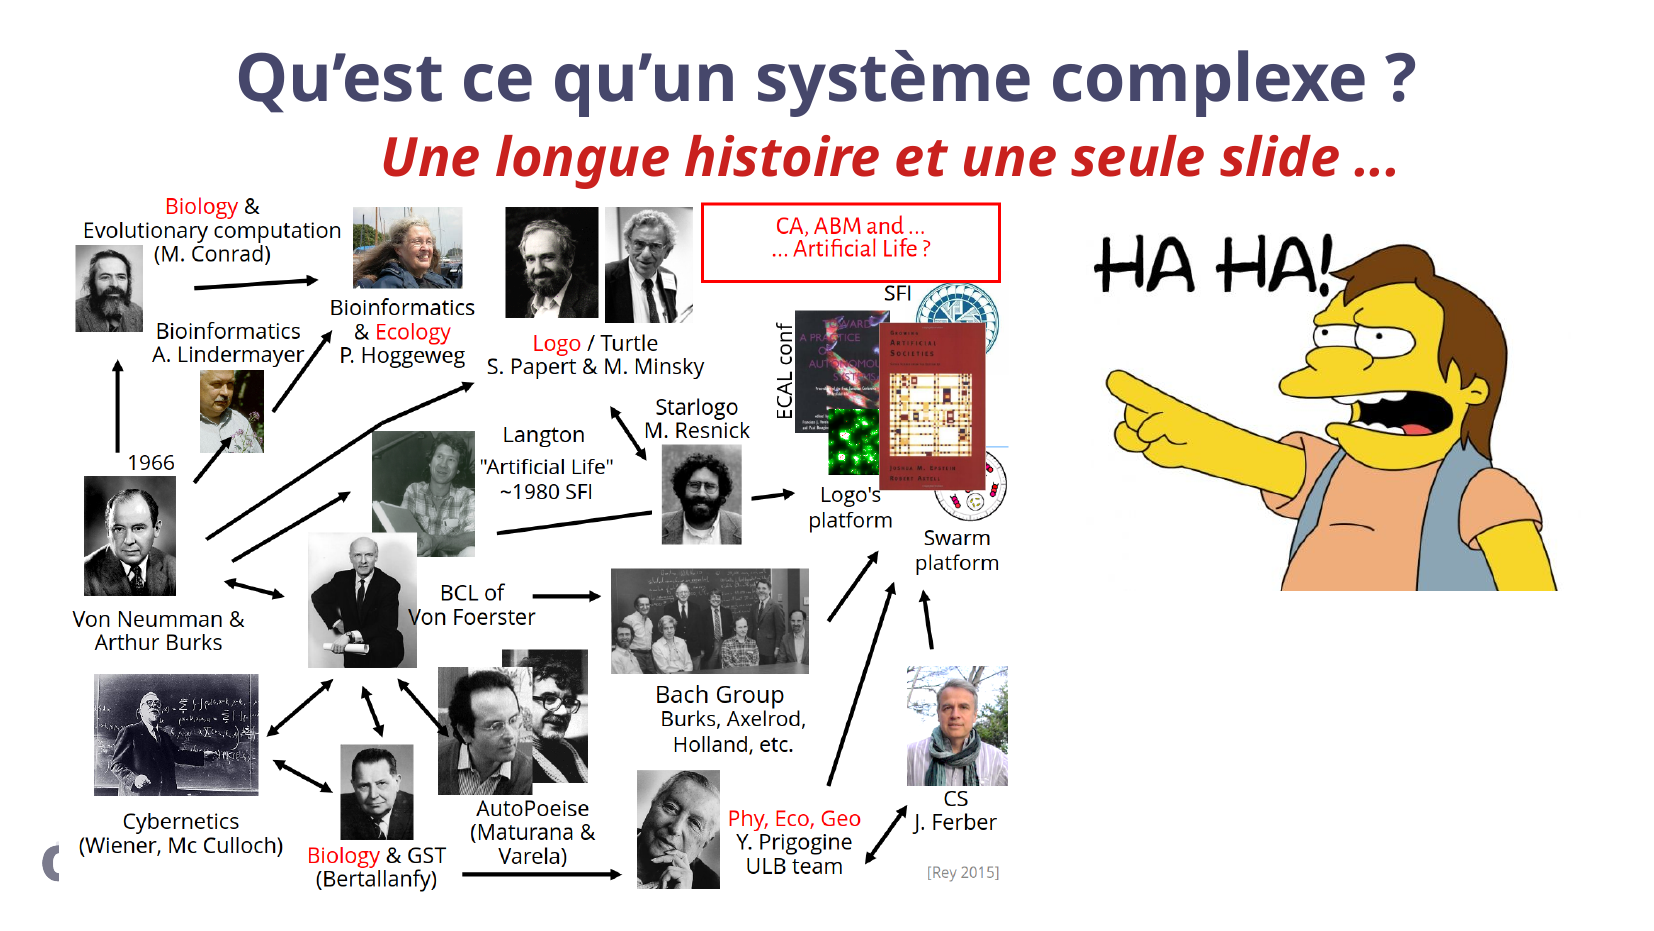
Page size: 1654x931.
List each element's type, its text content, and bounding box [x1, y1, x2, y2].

list Une longue histoire et une seule slide ... [330, 118, 1583, 214]
title Qu’est ce qu’un système complexe ? [0, 0, 1654, 157]
picture [1086, 225, 1583, 591]
picture [59, 188, 1028, 906]
